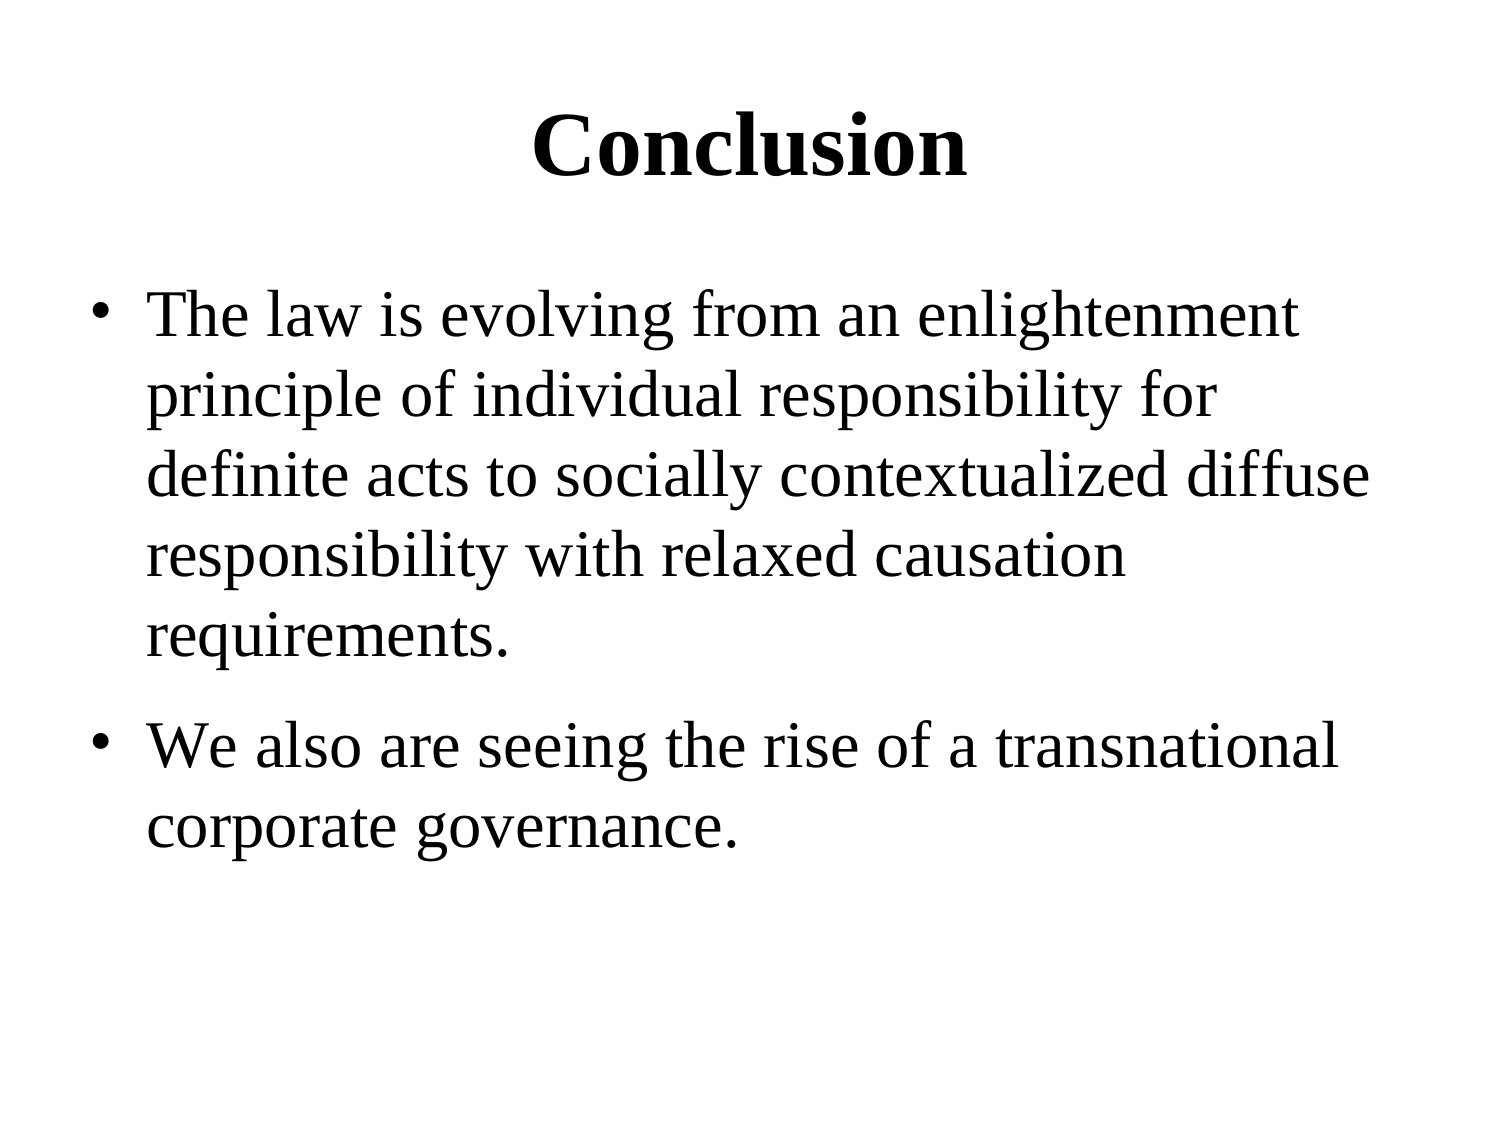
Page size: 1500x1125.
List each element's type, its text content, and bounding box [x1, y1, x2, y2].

title Conclusion [75, 45, 1426, 233]
list The law is evolving from an enlightenment principle of individual responsibility for definite acts to socially contextualized diffuse responsibility with relaxed causation requirements. We also are seeing the rise of a transnational corporate governance. [75, 262, 1426, 1005]
